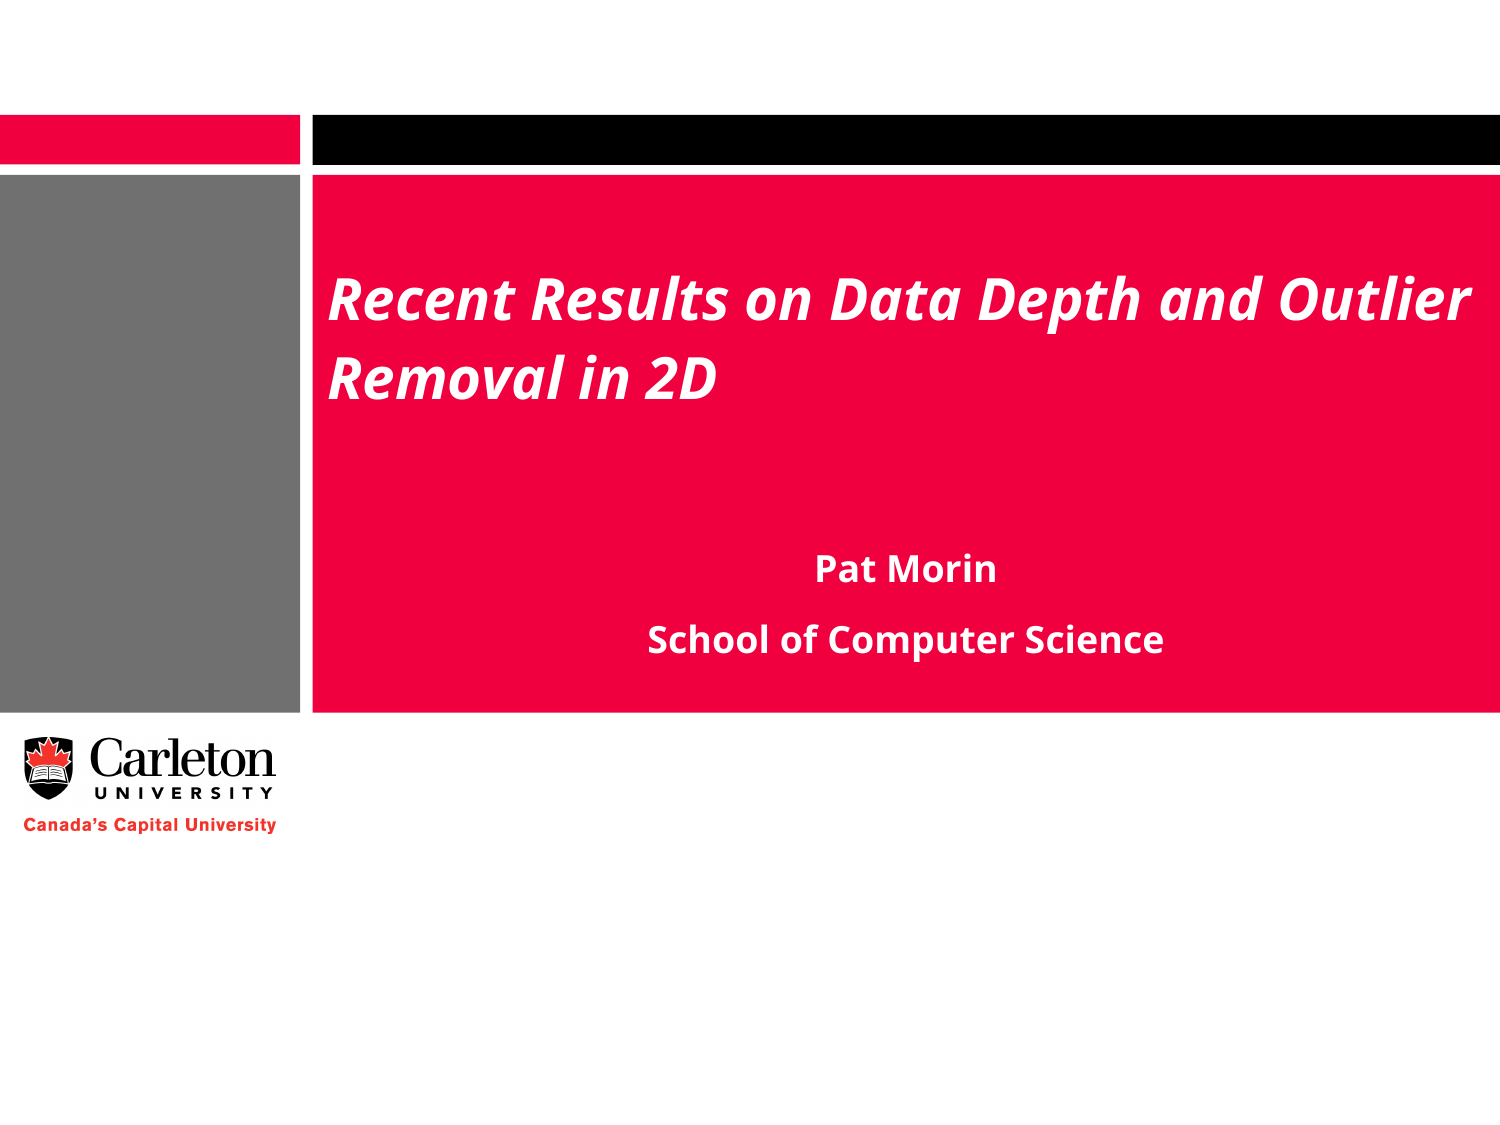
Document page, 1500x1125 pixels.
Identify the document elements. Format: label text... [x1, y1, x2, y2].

title Recent Results on Data Depth and Outlier Removal in 2D [312, 174, 1500, 501]
subtitle Pat Morin School of Computer Science [312, 524, 1500, 716]
picture [24, 737, 276, 834]
